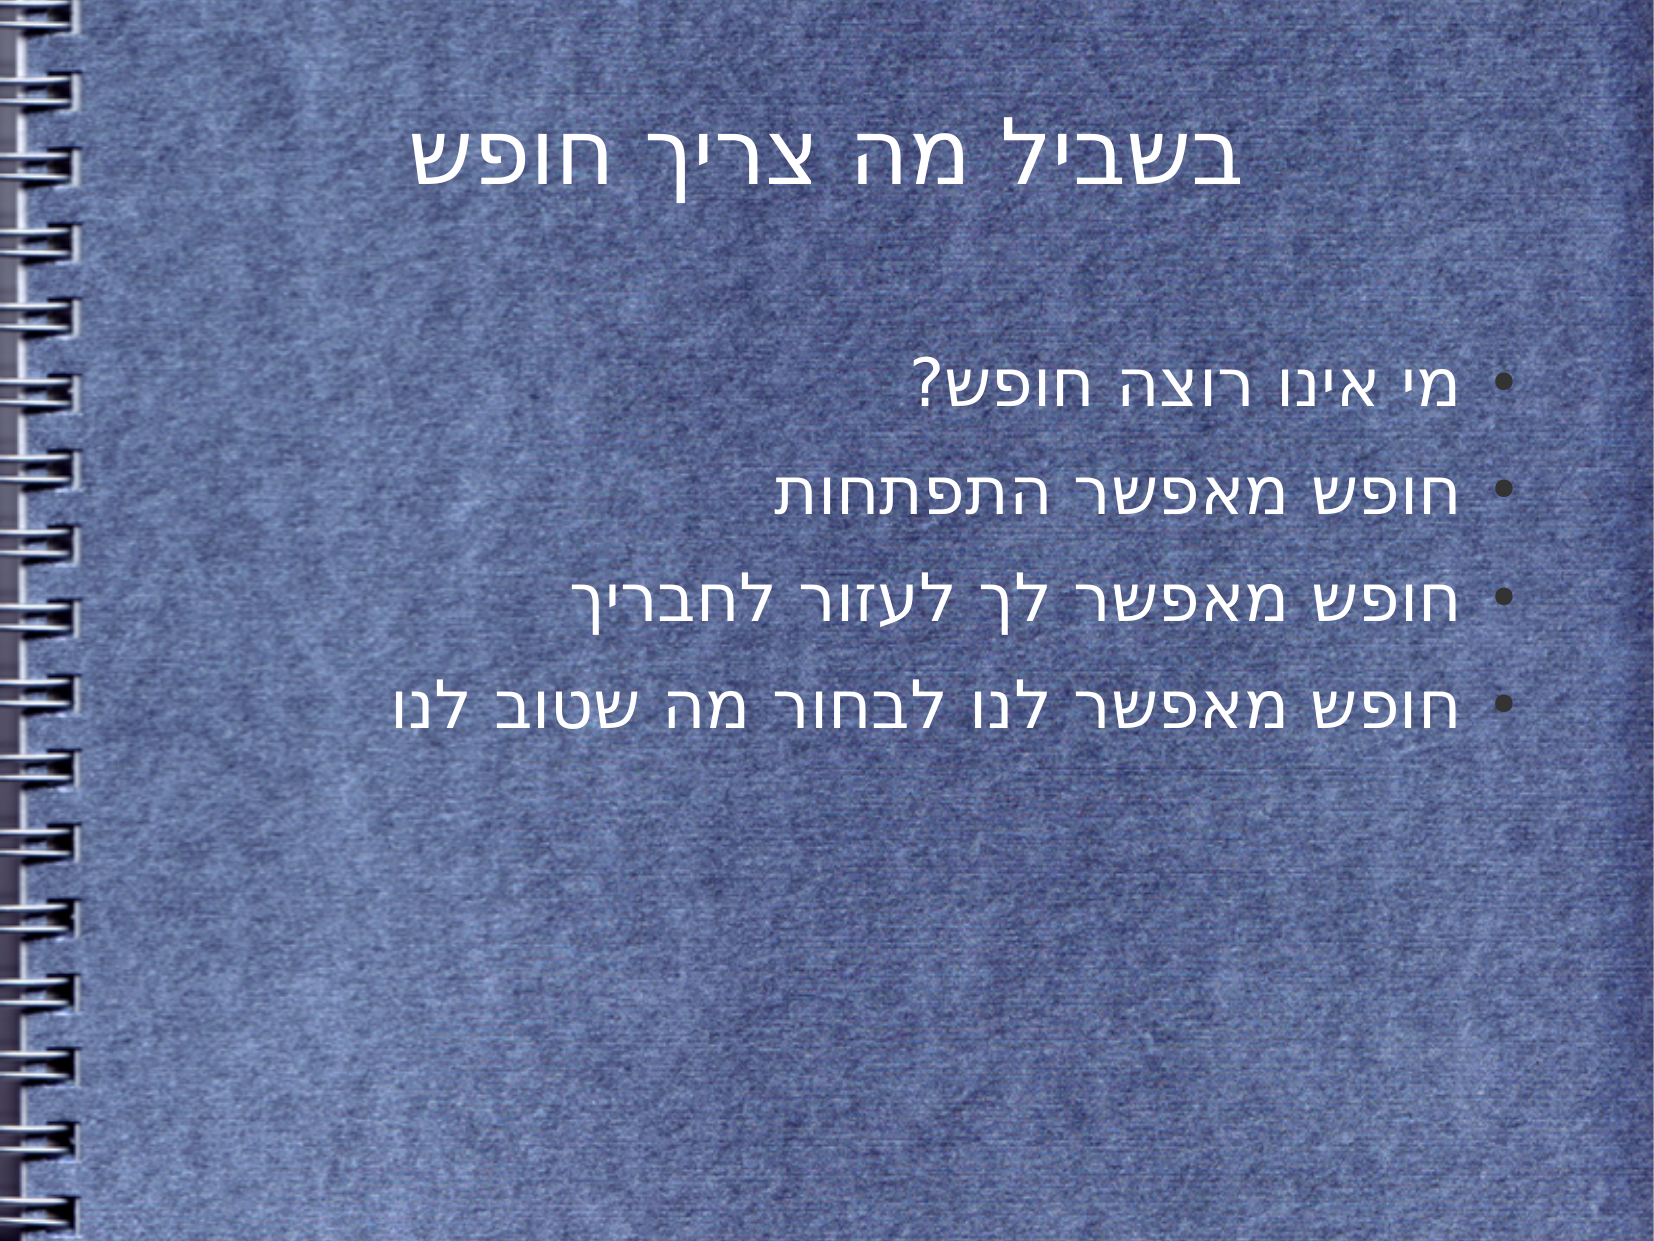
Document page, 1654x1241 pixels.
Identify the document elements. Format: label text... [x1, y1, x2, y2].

title בשביל מה צריך חופש [82, 49, 1571, 257]
picture [0, 0, 1654, 1241]
list מי אינו רוצה חופש? חופש מאפשר התפתחות חופש מאפשר לך לעזור לחבריך חופש מאפשר לנו לבחור מה שטוב לנו [121, 344, 1534, 1127]
